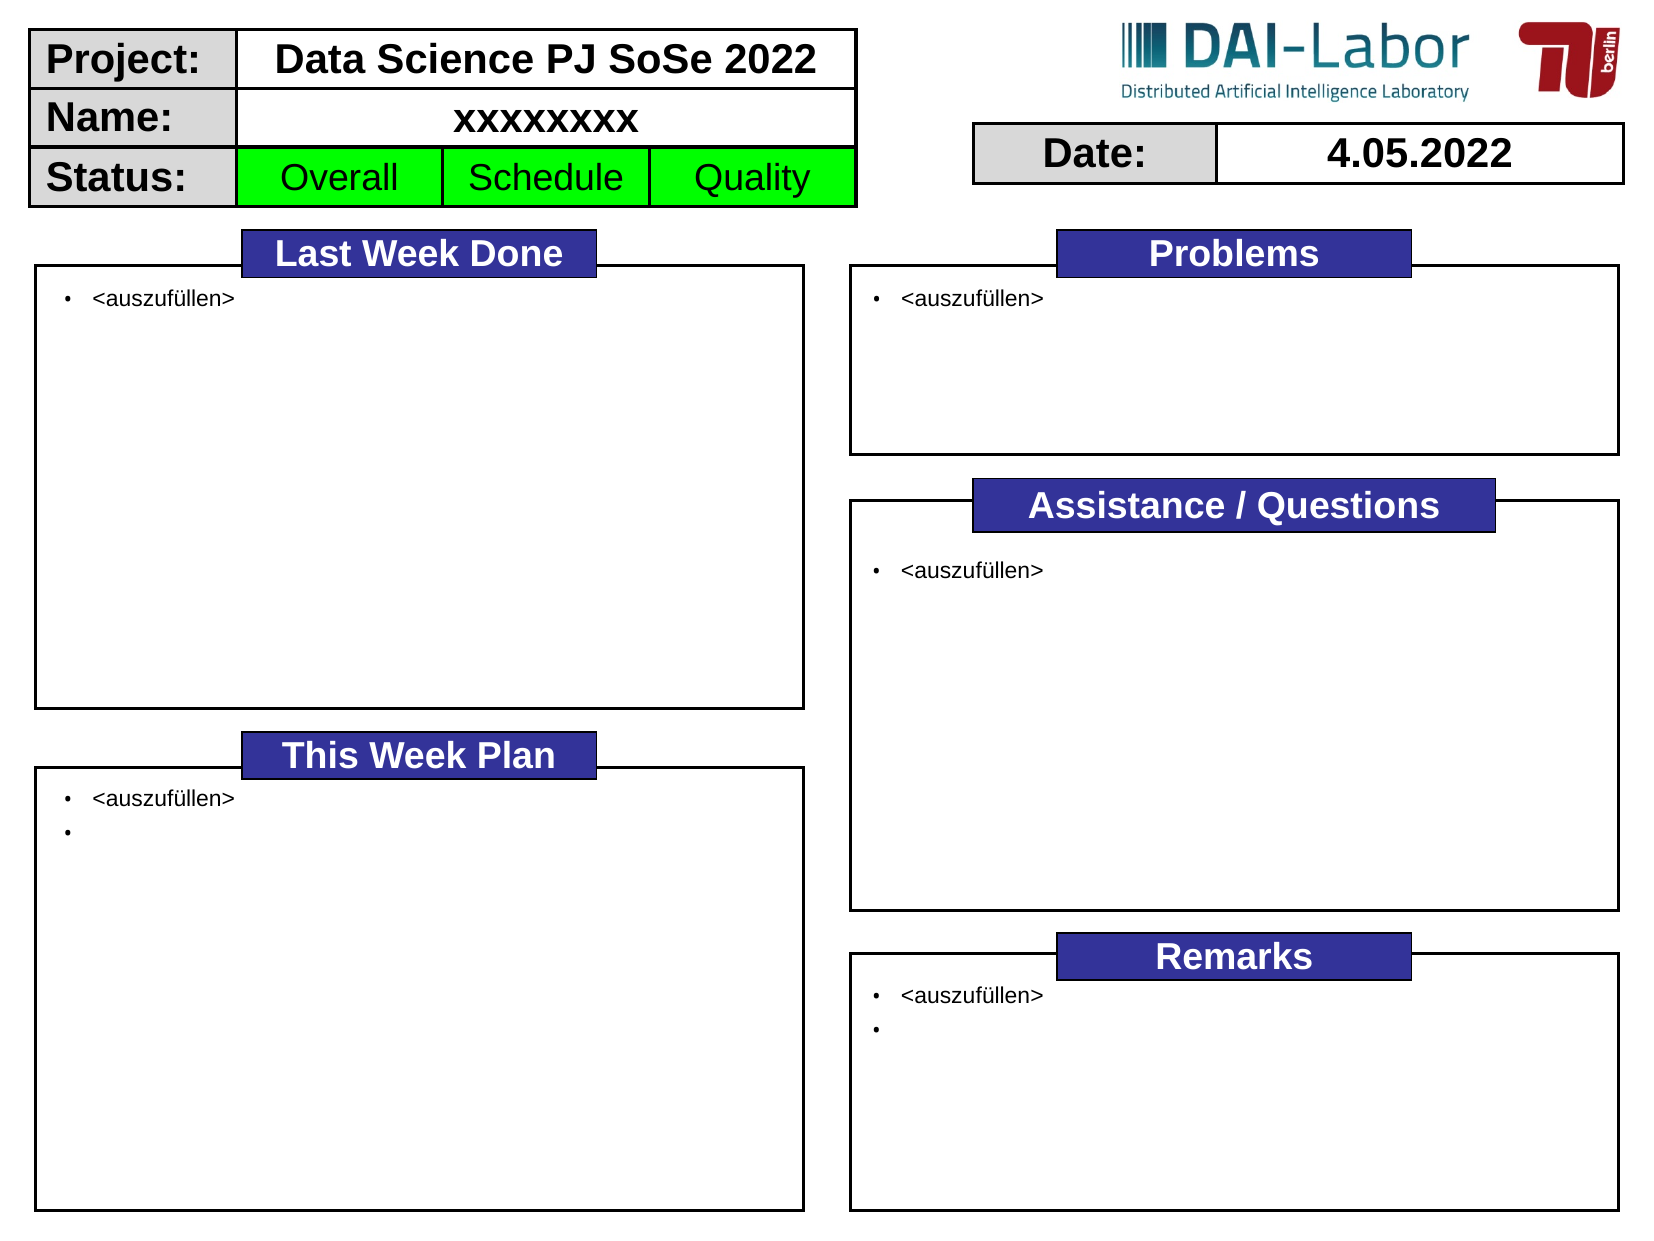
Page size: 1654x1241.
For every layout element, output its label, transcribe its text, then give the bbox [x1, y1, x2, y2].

text_box 4.05.2022 [1217, 124, 1623, 183]
text_box Overall [236, 148, 443, 207]
text_box <auszufüllen> [856, 974, 1623, 1189]
text_box <auszufüllen> [856, 549, 1623, 945]
text_box xxxxxxxx [236, 88, 857, 148]
text_box <auszufüllen> [856, 278, 1623, 455]
text_box Quality [649, 148, 856, 207]
text_box Schedule [443, 148, 649, 207]
text_box <auszufüllen> [47, 777, 815, 1208]
text_box <auszufüllen> [47, 278, 815, 708]
